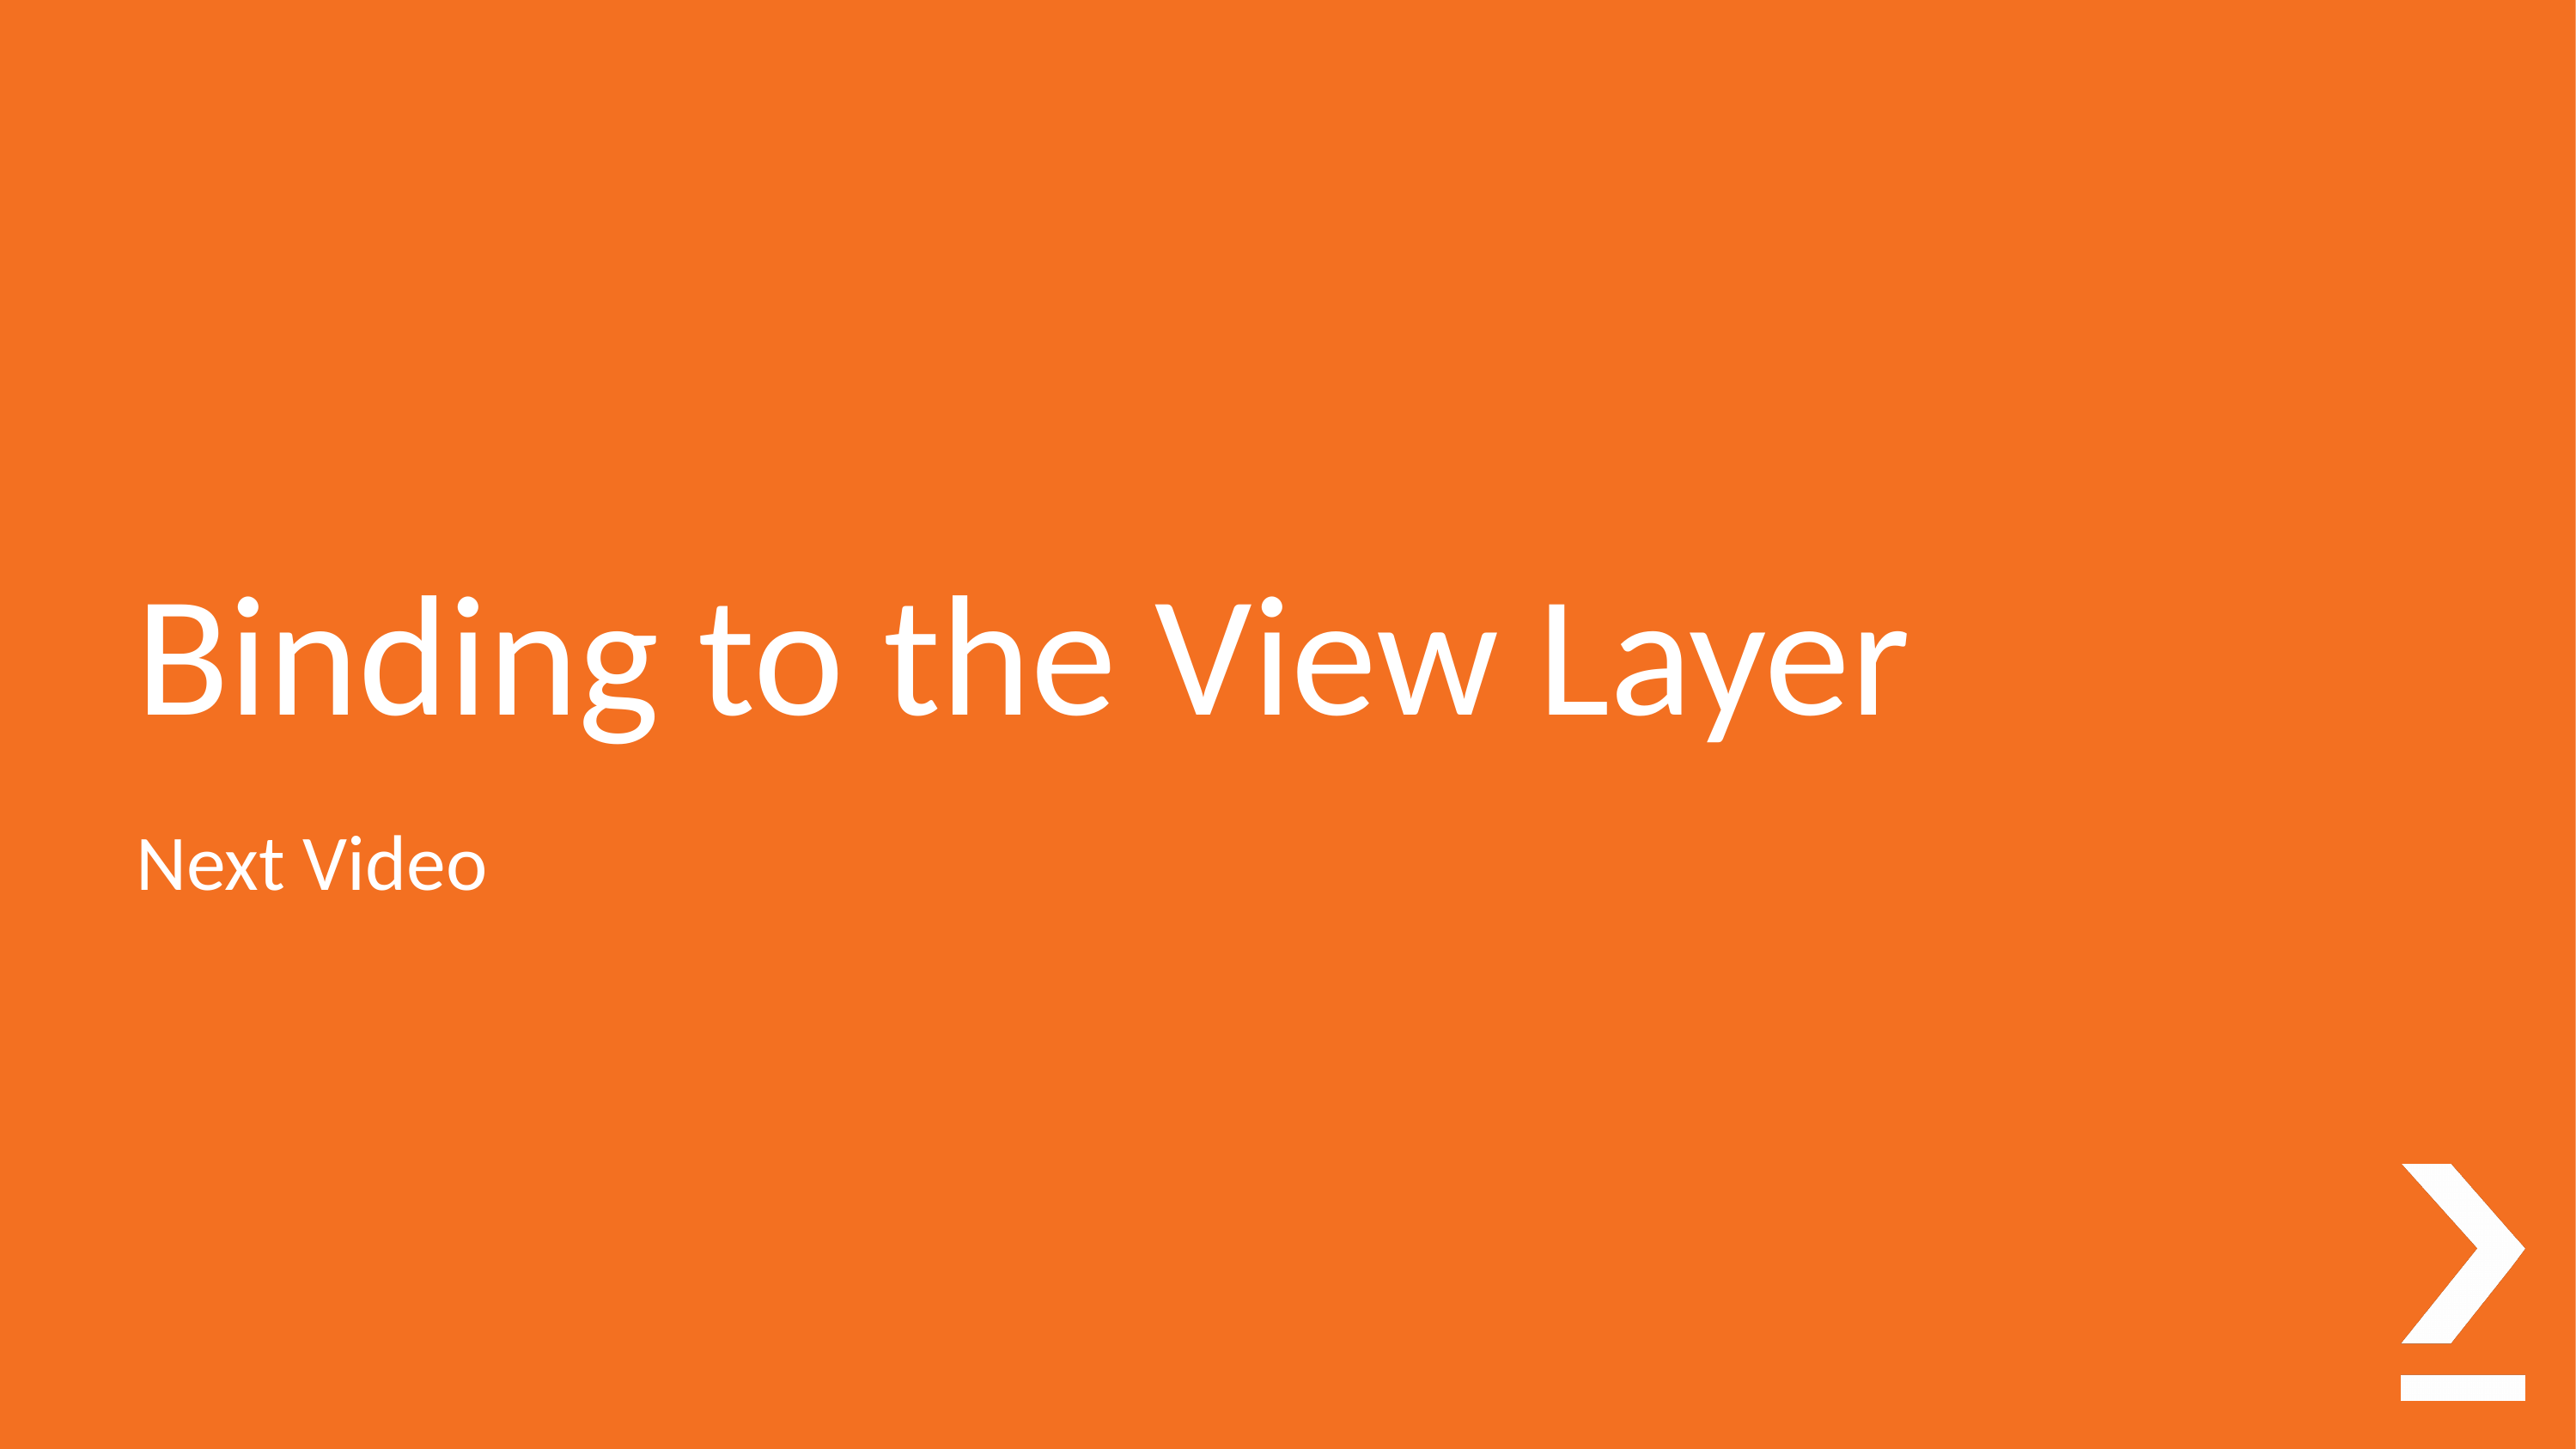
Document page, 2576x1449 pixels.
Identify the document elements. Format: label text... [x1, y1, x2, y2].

subtitle Next Video [110, 785, 2427, 908]
title Binding to the View Layer [110, 512, 2427, 776]
picture [2401, 1164, 2525, 1401]
